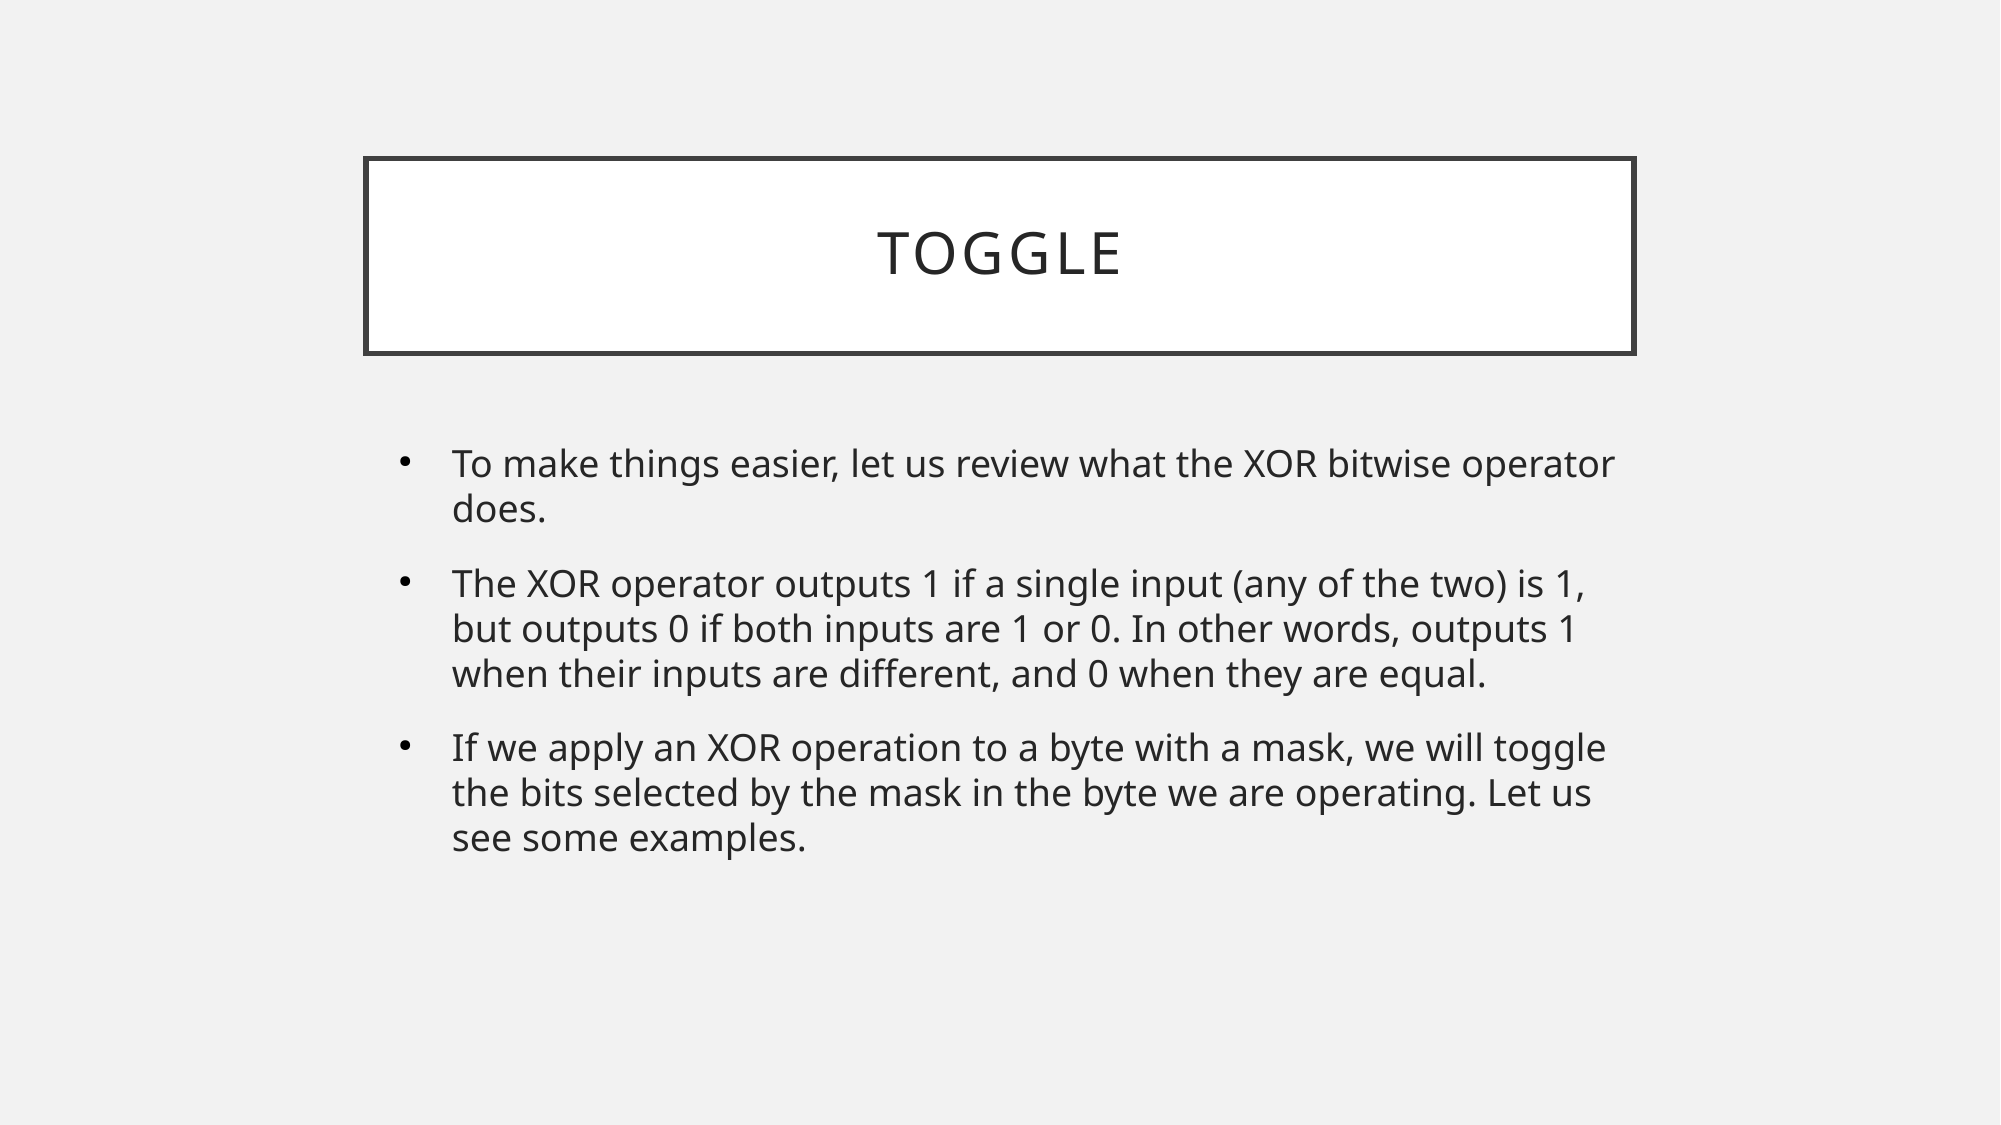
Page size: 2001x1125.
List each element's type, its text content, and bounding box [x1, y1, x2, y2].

title Toggle [366, 158, 1634, 354]
list To make things easier, let us review what the XOR bitwise operator does. The XOR operator outputs 1 if a single input (any of the two) is 1, but outputs 0 if both inputs are 1 or 0. In other words, outputs 1 when their inputs are different, and 0 when they are equal. If we apply an XOR operation to a byte with a mask, we will toggle the bits selected by the mask in the byte we are operating. Let us see some examples. [366, 432, 1634, 942]
